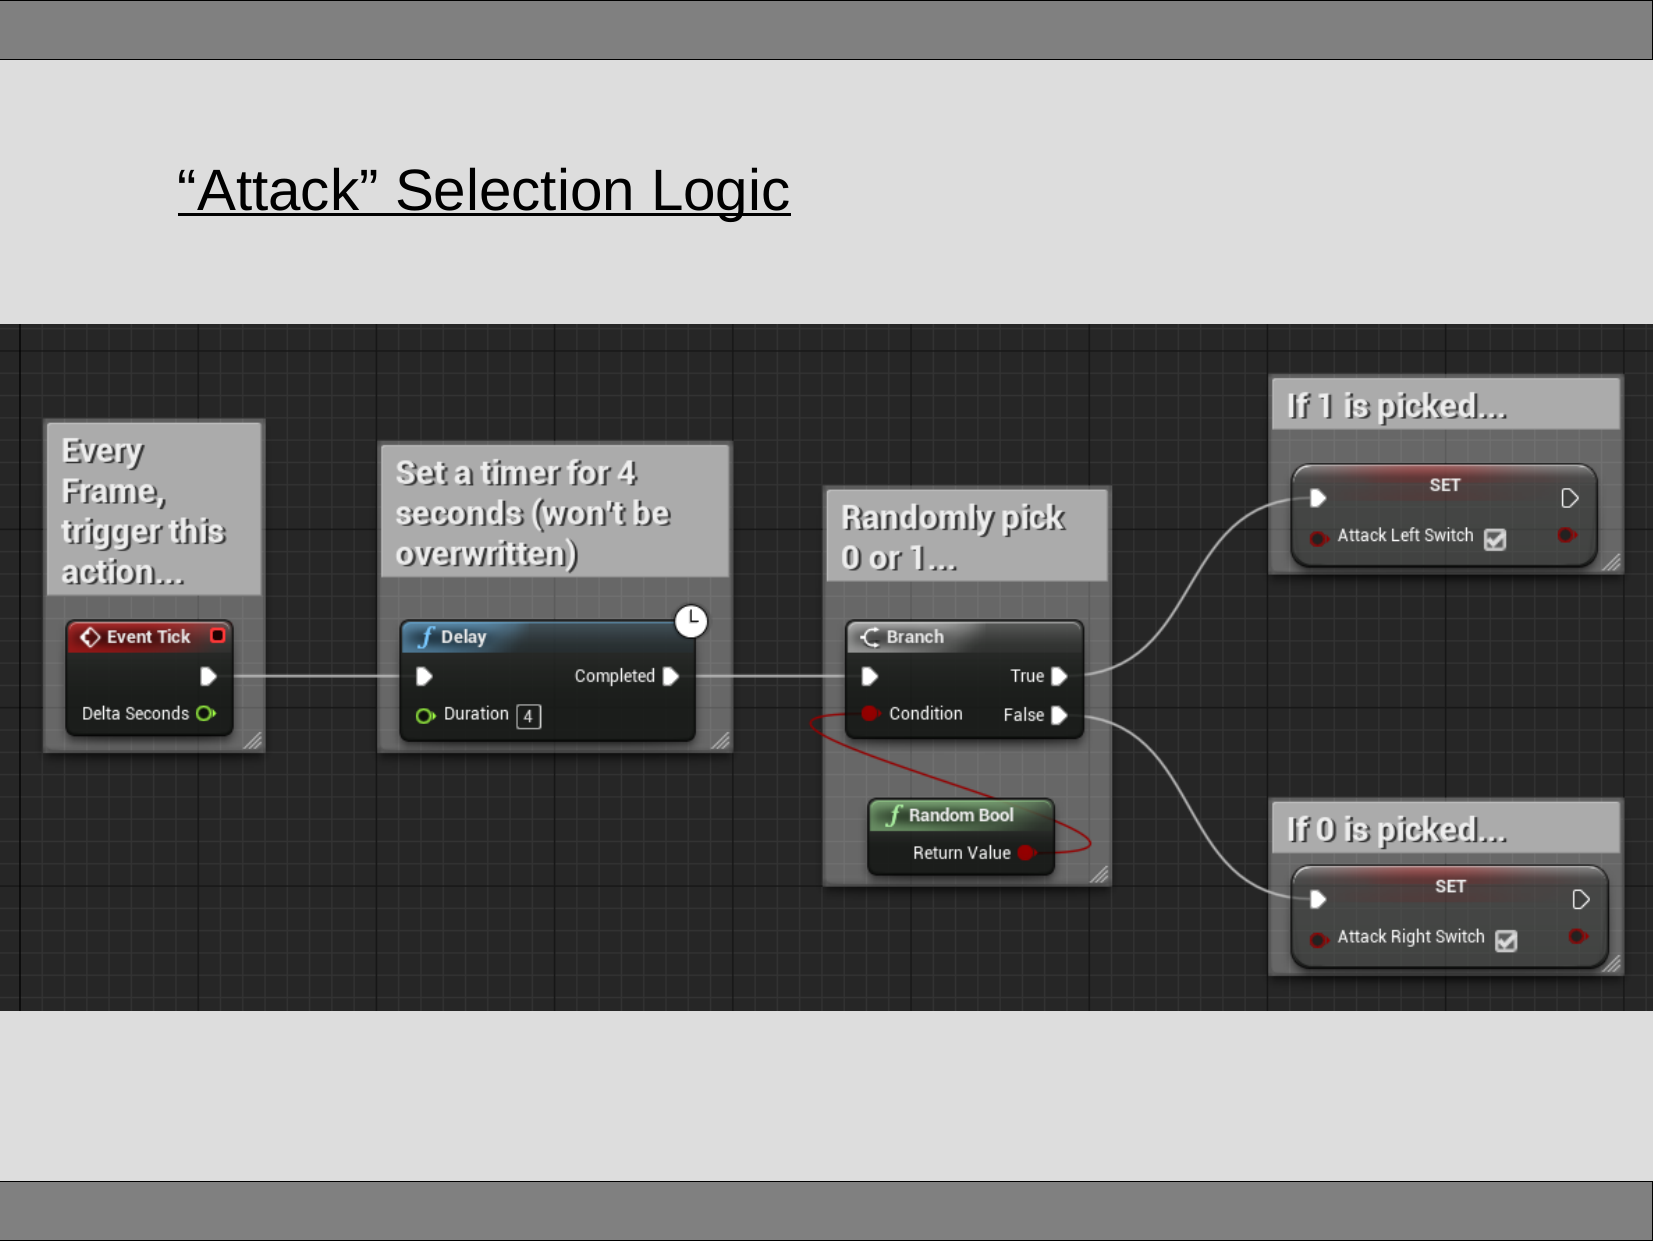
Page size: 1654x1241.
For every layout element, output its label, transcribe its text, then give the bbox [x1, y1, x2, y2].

text_box “Attack” Selection Logic [163, 149, 886, 266]
text_box [0, 0, 1653, 60]
picture [0, 324, 1653, 1011]
text_box [0, 1181, 1653, 1241]
